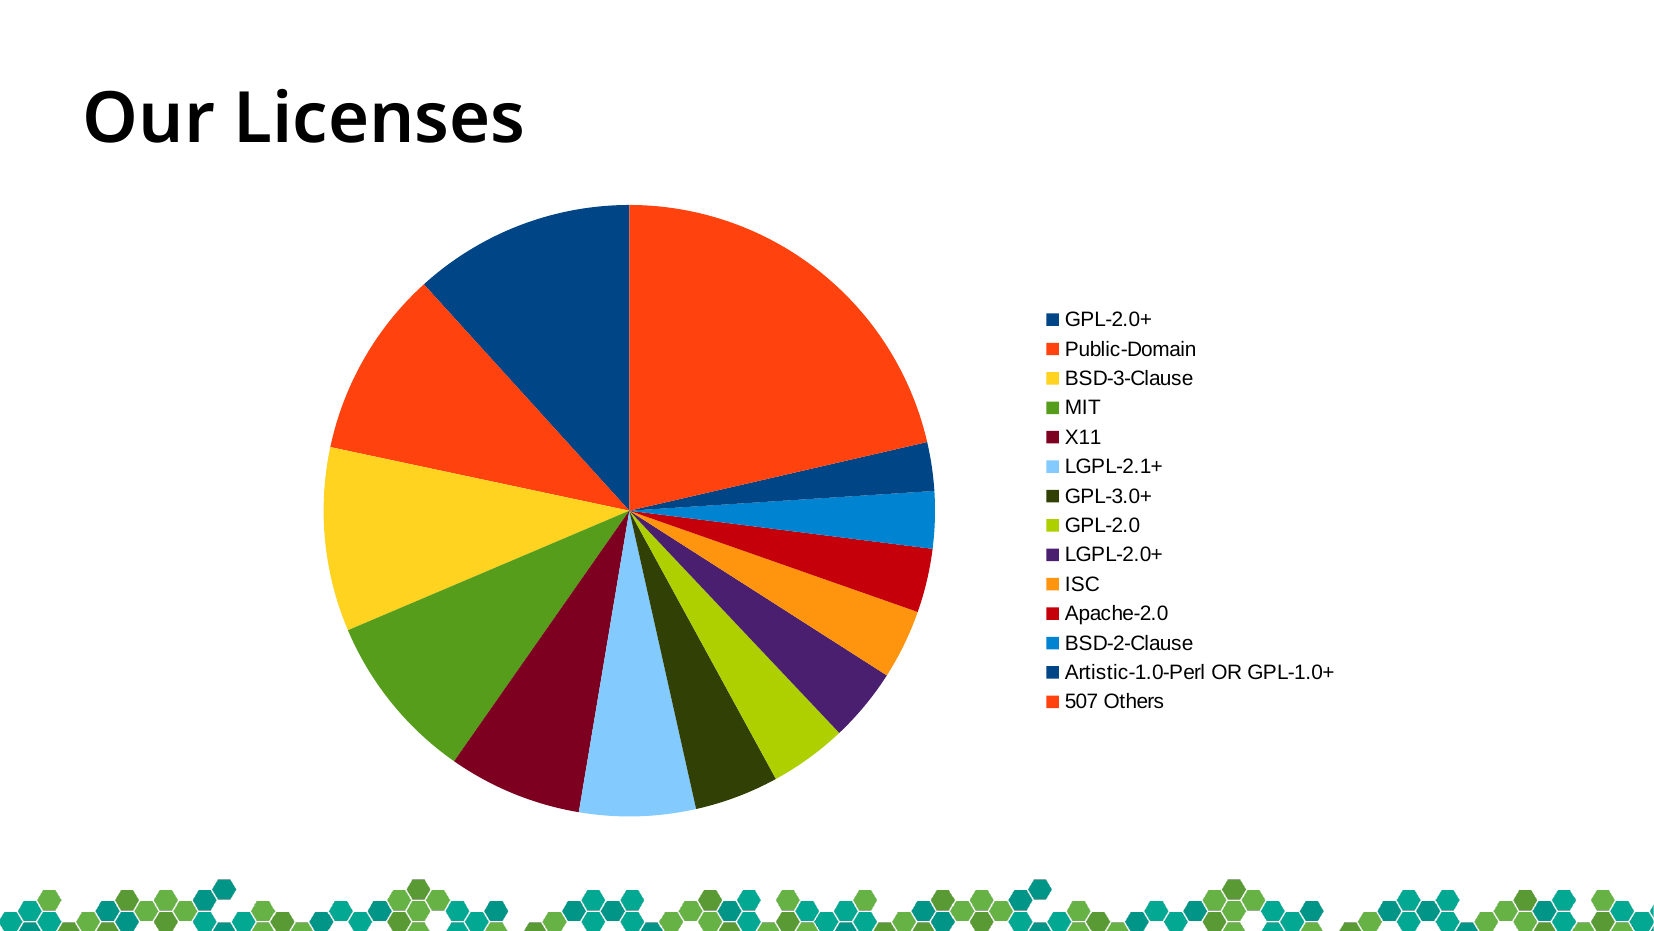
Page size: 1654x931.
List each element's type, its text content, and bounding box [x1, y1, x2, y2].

title Our Licenses [82, 37, 1571, 193]
chart [219, 192, 1355, 830]
picture [0, 871, 1654, 931]
